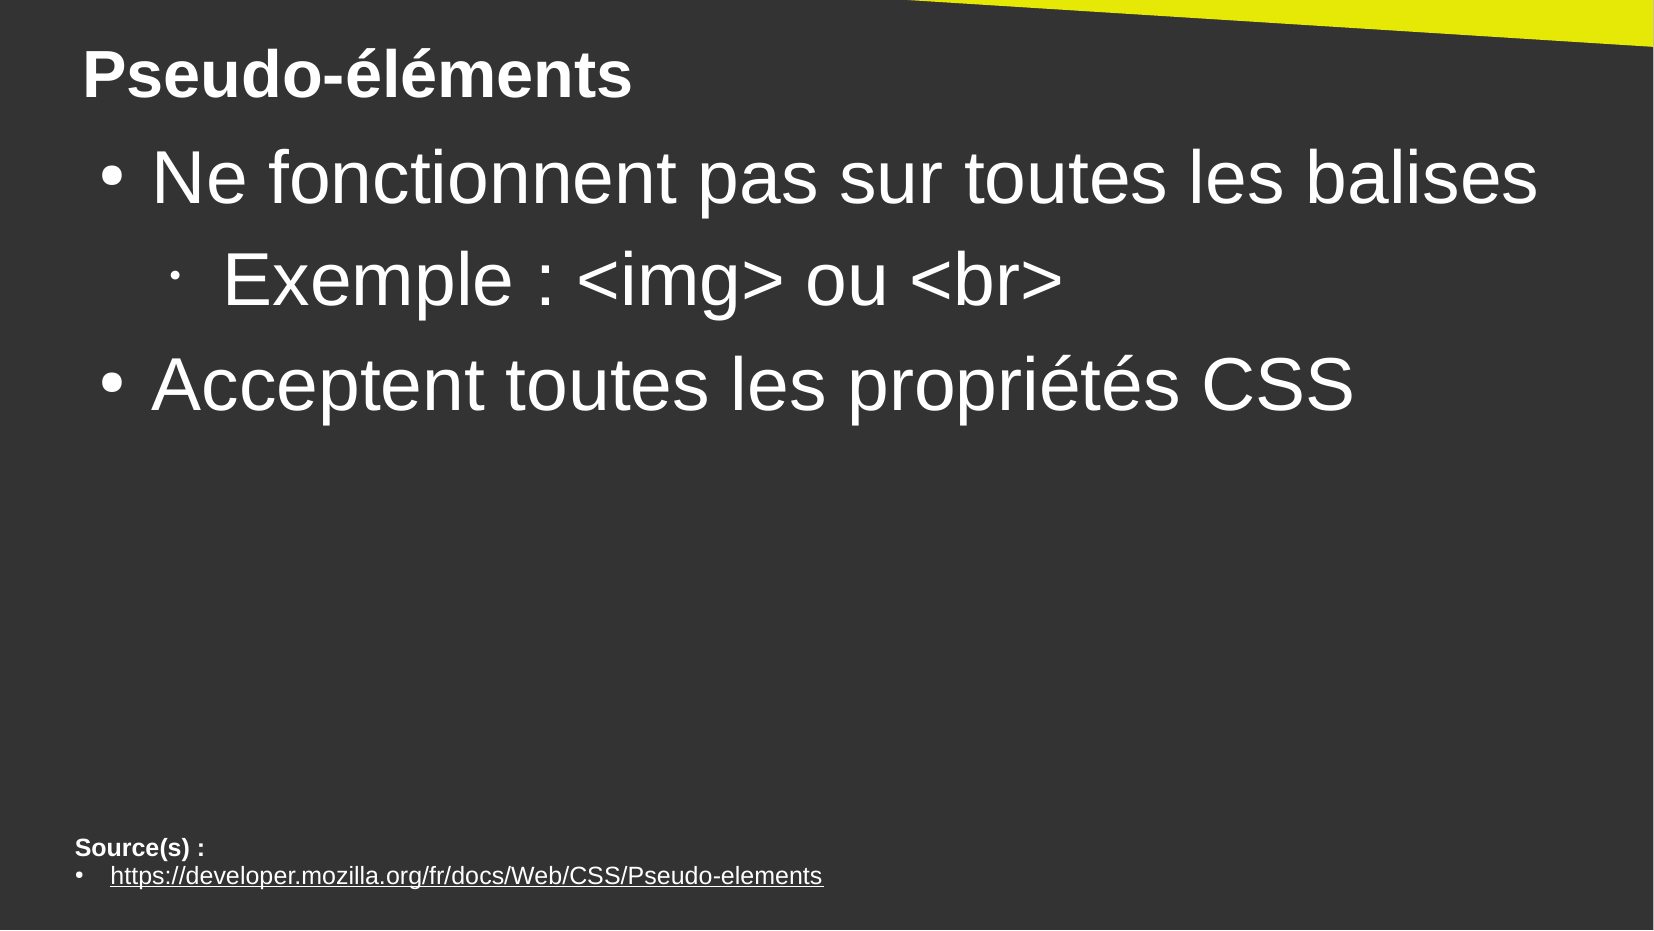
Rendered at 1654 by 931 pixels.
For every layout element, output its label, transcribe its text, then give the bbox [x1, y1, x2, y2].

text_box Source(s) : https://developer.mozilla.org/fr/docs/Web/CSS/Pseudo-elements [60, 826, 1583, 898]
list Ne fonctionnent pas sur toutes les balises Exemple : <img> ou <br> Acceptent toutes les propriétés CSS [80, 135, 1620, 733]
title Pseudo-éléments [82, 37, 1571, 114]
text_box [907, 0, 1654, 47]
